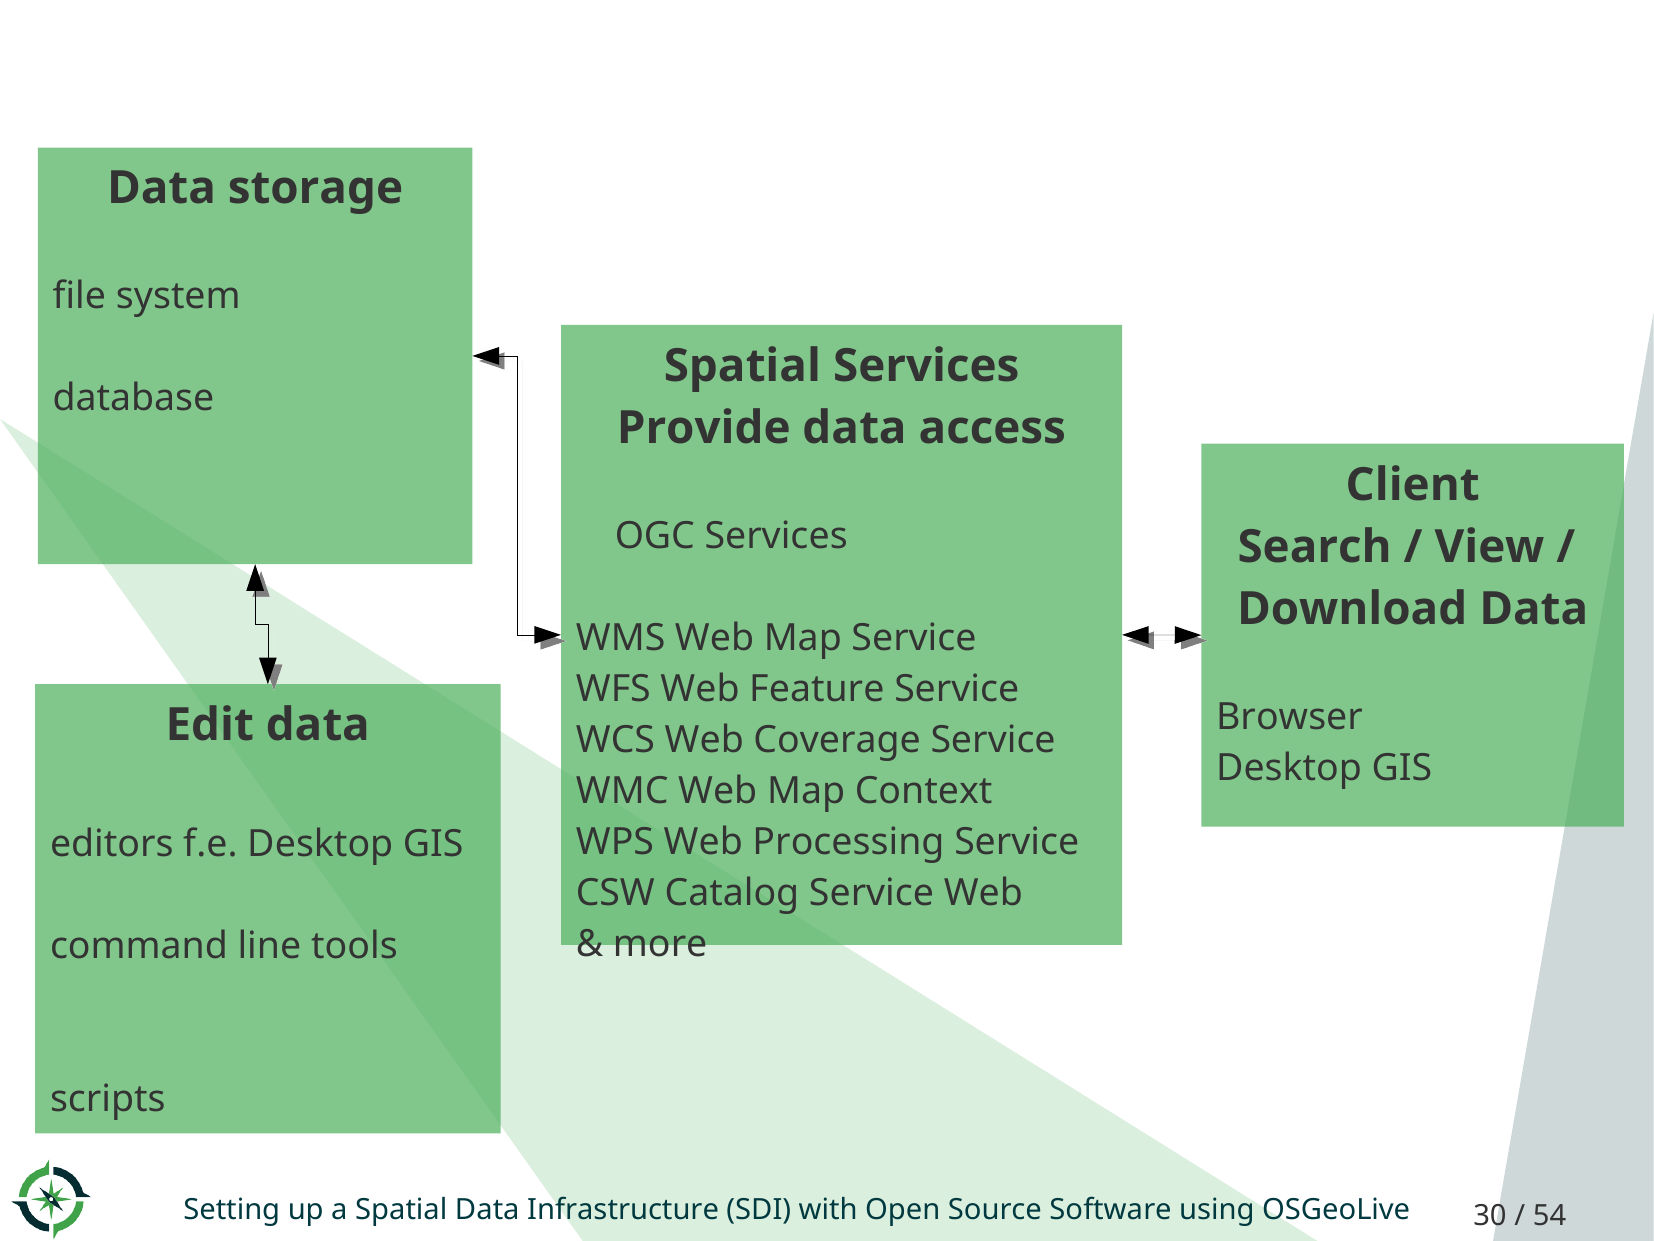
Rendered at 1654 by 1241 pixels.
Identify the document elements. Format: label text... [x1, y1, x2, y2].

picture [10, 1158, 92, 1240]
text_box Client Search / View / Download Data Browser Desktop GIS [1201, 443, 1624, 827]
text_box Spatial Services Provide data access OGC Services WMS Web Map Service WFS Web Feature Service WCS Web Coverage Service WMC Web Map Context WPS Web Processing Service CSW Catalog Service Web & more [561, 324, 1123, 945]
text_box Data storage file system database [37, 147, 473, 565]
text_box Edit data editors f.e. Desktop GIS command line tools scripts [35, 684, 501, 1134]
